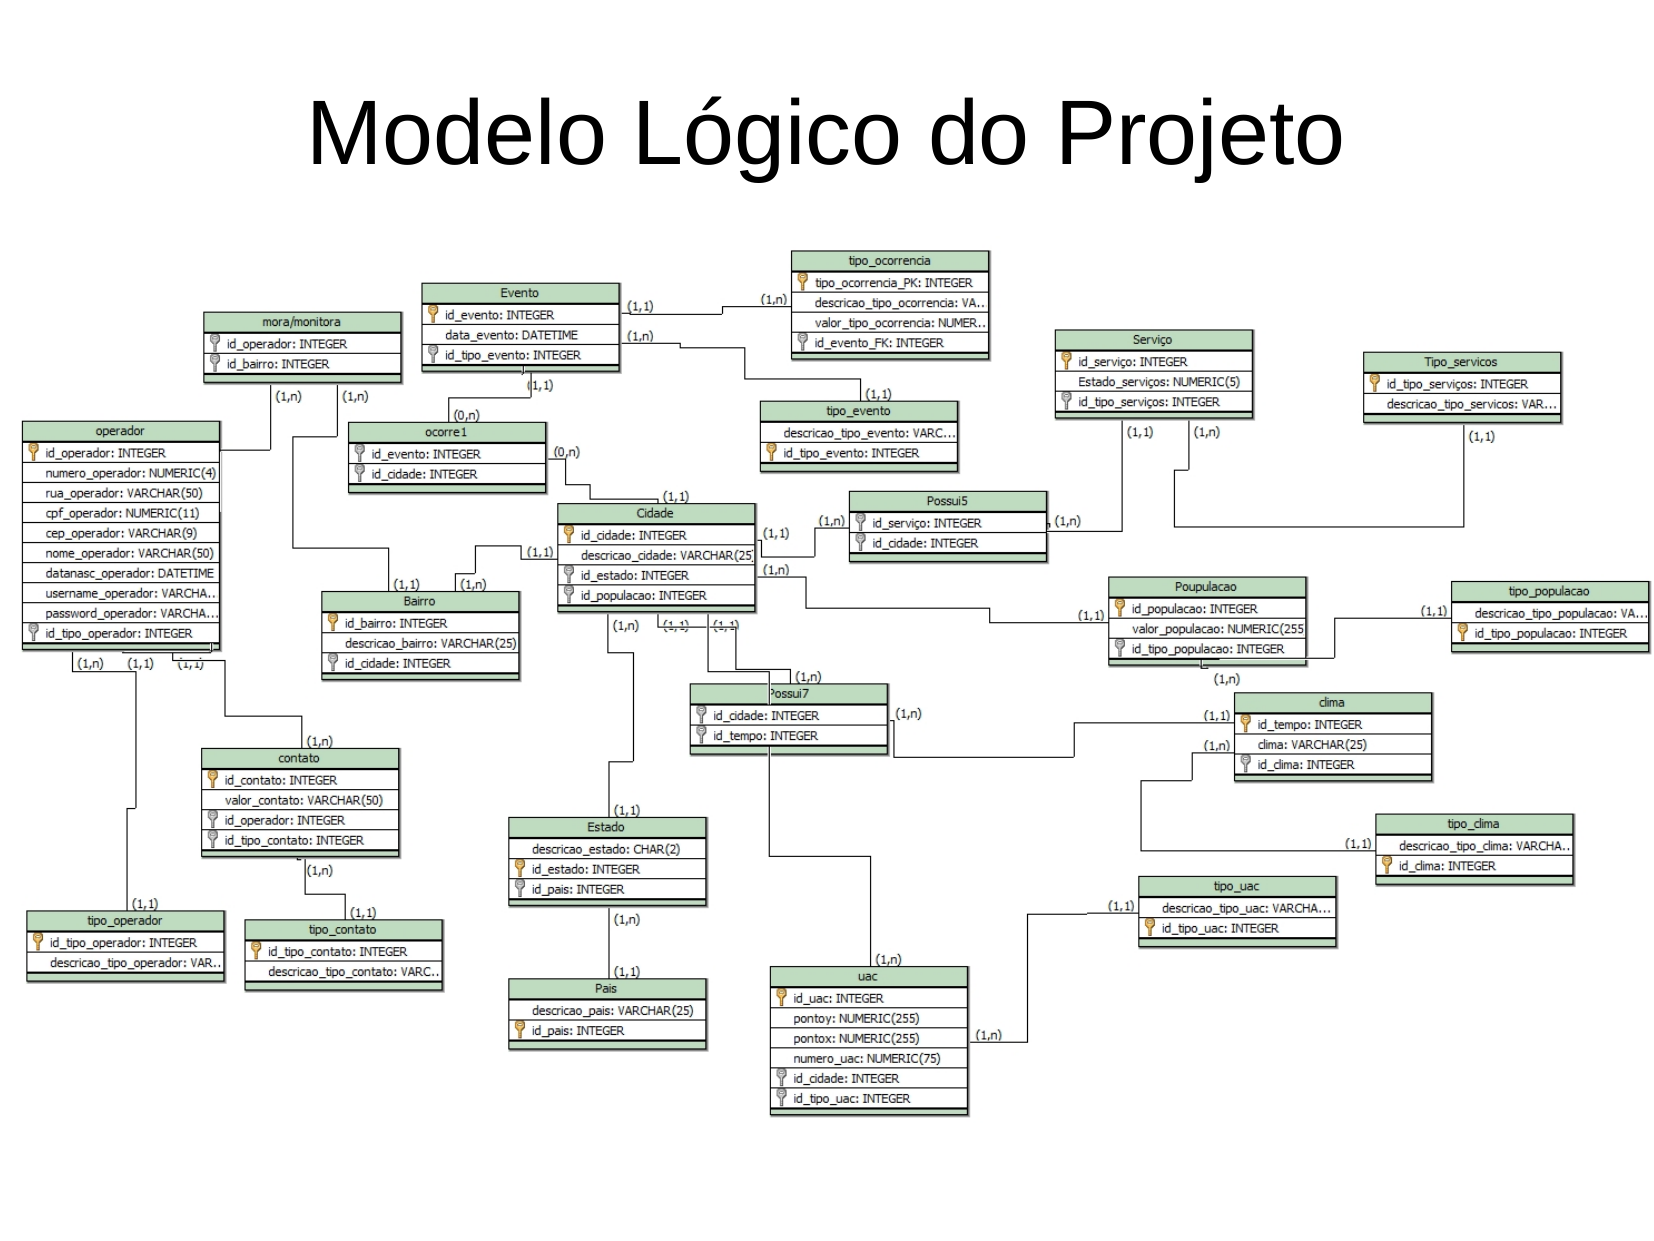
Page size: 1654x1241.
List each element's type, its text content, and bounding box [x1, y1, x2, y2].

picture [3, 236, 1654, 1123]
title Modelo Lógico do Projeto [82, 29, 1571, 236]
